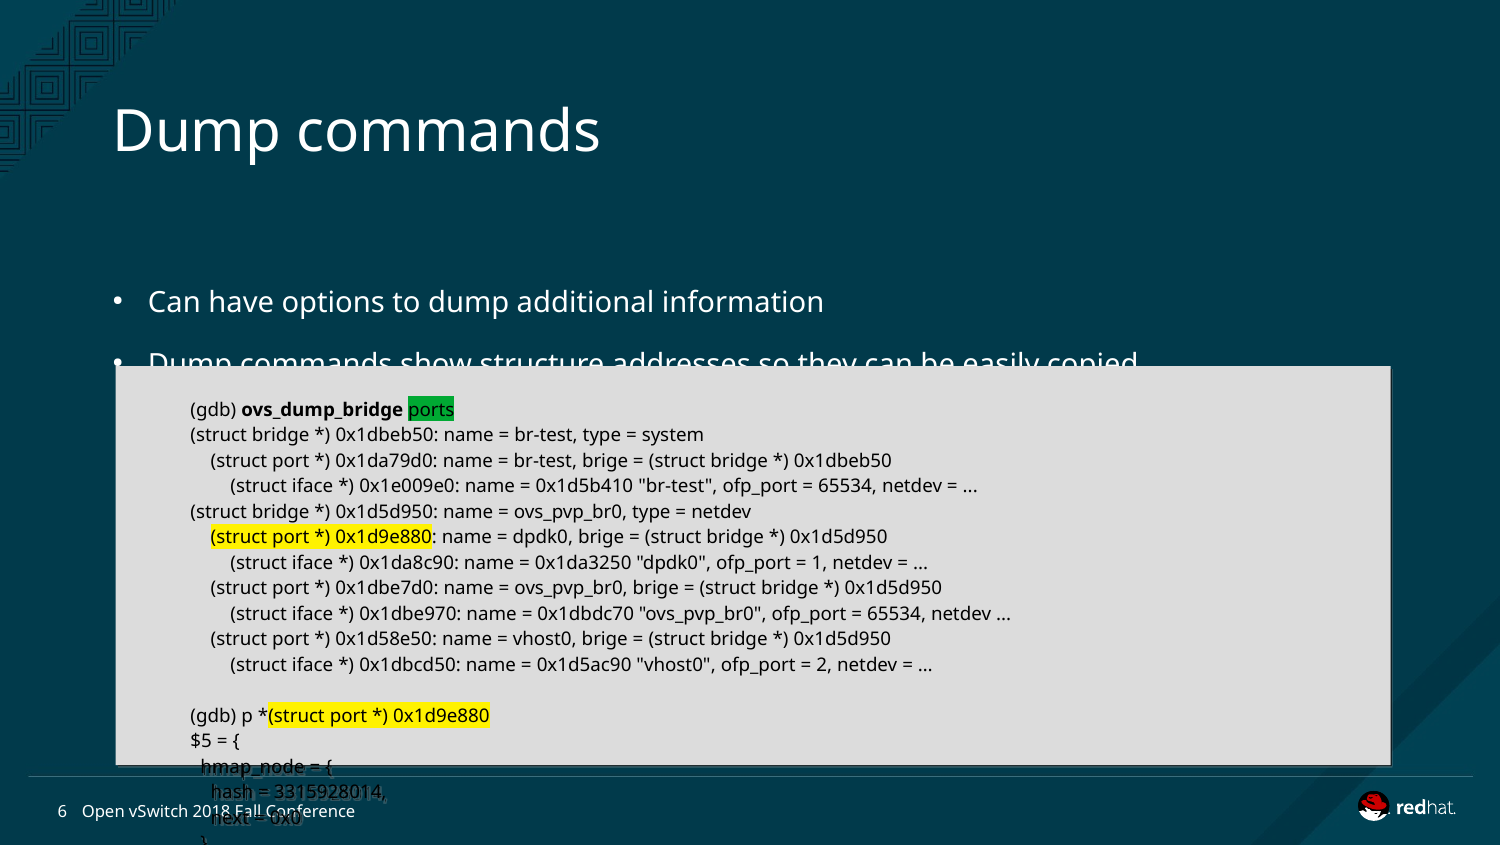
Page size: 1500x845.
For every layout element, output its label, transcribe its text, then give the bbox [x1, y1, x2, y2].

text_box Can have options to dump additional information Dump commands show structure addresses so they can be easily copied [112, 281, 1388, 674]
title Dump commands [112, 0, 1388, 169]
text_box (gdb) ovs_dump_bridge ports (struct bridge *) 0x1dbeb50: name = br-test, type = system (struct port *) 0x1da79d0: name = br-test, brige = (struct bridge *) 0x1dbeb50 (struct iface *) 0x1e009e0: name = 0x1d5b410 "br-test", ofp_port = 65534, netdev = ... (struct bridge *) 0x1d5d950: name = ovs_pvp_br0, type = netdev (struct port *) 0x1d9e880: name = dpdk0, brige = (struct bridge *) 0x1d5d950 (struct iface *) 0x1da8c90: name = 0x1da3250 "dpdk0", ofp_port = 1, netdev = ... (struct port *) 0x1dbe7d0: name = ovs_pvp_br0, brige = (struct bridge *) 0x1d5d950 (struct iface *) 0x1dbe970: name = 0x1dbdc70 "ovs_pvp_br0", ofp_port = 65534, netdev ... (struct port *) 0x1d58e50: name = vhost0, brige = (struct bridge *) 0x1d5d950 (struct iface *) 0x1dbcd50: name = 0x1d5ac90 "vhost0", ofp_port = 2, netdev = … (gdb) p *(struct port *) 0x1d9e880 $5 = { hmap_node = { hash = 3315928014, next = 0x0 }, ... [115, 366, 1391, 766]
picture [99, 38, 103, 49]
